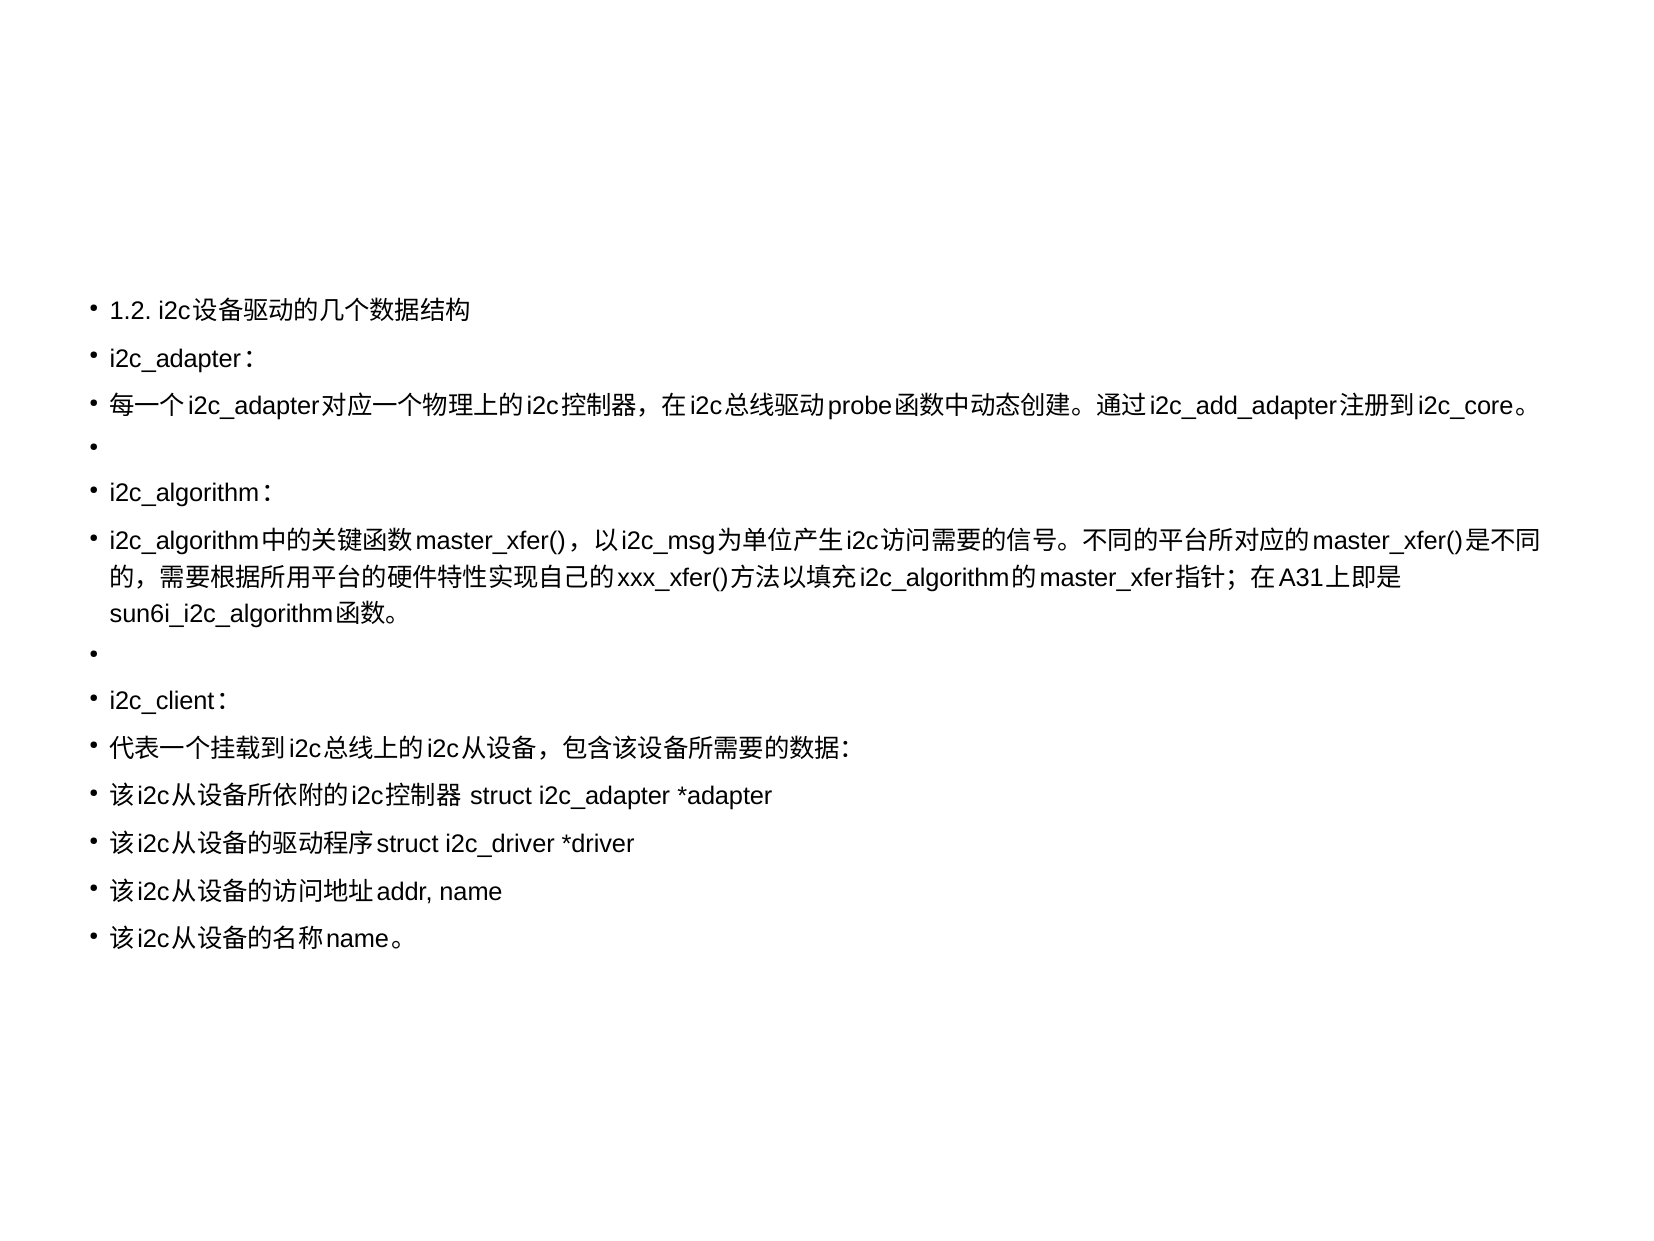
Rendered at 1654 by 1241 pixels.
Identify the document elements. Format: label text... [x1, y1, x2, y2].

list 1.2. i2c设备驱动的几个数据结构 i2c_adapter： 每一个i2c_adapter对应一个物理上的i2c控制器，在i2c总线驱动probe函数中动态创建。通过i2c_add_adapter注册到i2c_core。 i2c_algorithm： i2c_algorithm中的关键函数master_xfer()，以i2c_msg为单位产生i2c访问需要的信号。不同的平台所对应的master_xfer()是不同的，需要根据所用平台的硬件特性实现自己的xxx_xfer()方法以填充i2c_algorithm的master_xfer指针；在A31上即是sun6i_i2c_algorithm函数。 i2c_client： 代表一个挂载到i2c总线上的i2c从设备，包含该设备所需要的数据： 该i2c从设备所依附的i2c控制器 struct i2c_adapter *adapter 该i2c从设备的驱动程序struct i2c_driver *driver 该i2c从设备的访问地址addr, name 该i2c从设备的名称name。 [82, 290, 1571, 1010]
